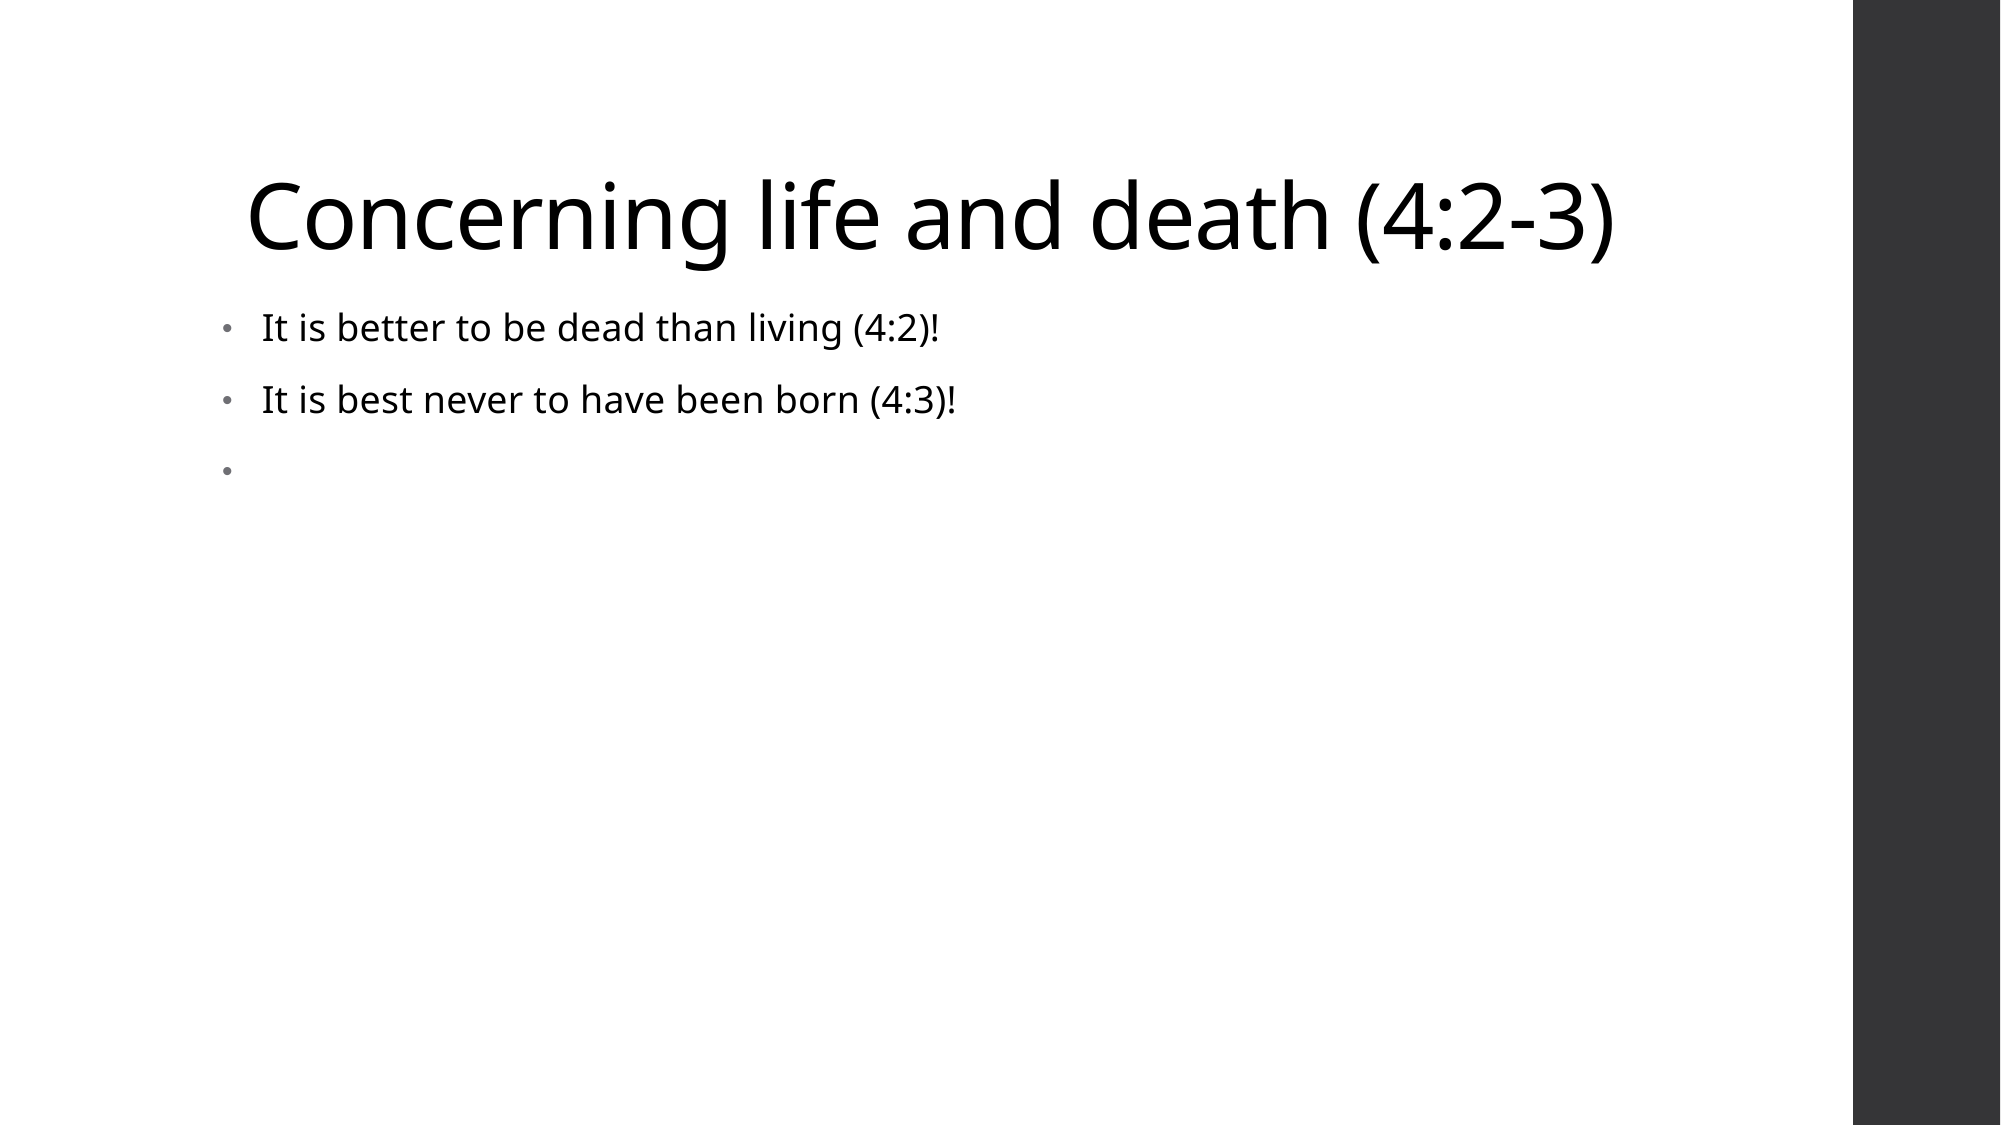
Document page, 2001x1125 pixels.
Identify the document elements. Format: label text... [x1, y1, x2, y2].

list It is better to be dead than living (4:2)! It is best never to have been born (4:3)! [206, 299, 1617, 1014]
title Concerning life and death (4:2-3) [206, 60, 1797, 278]
